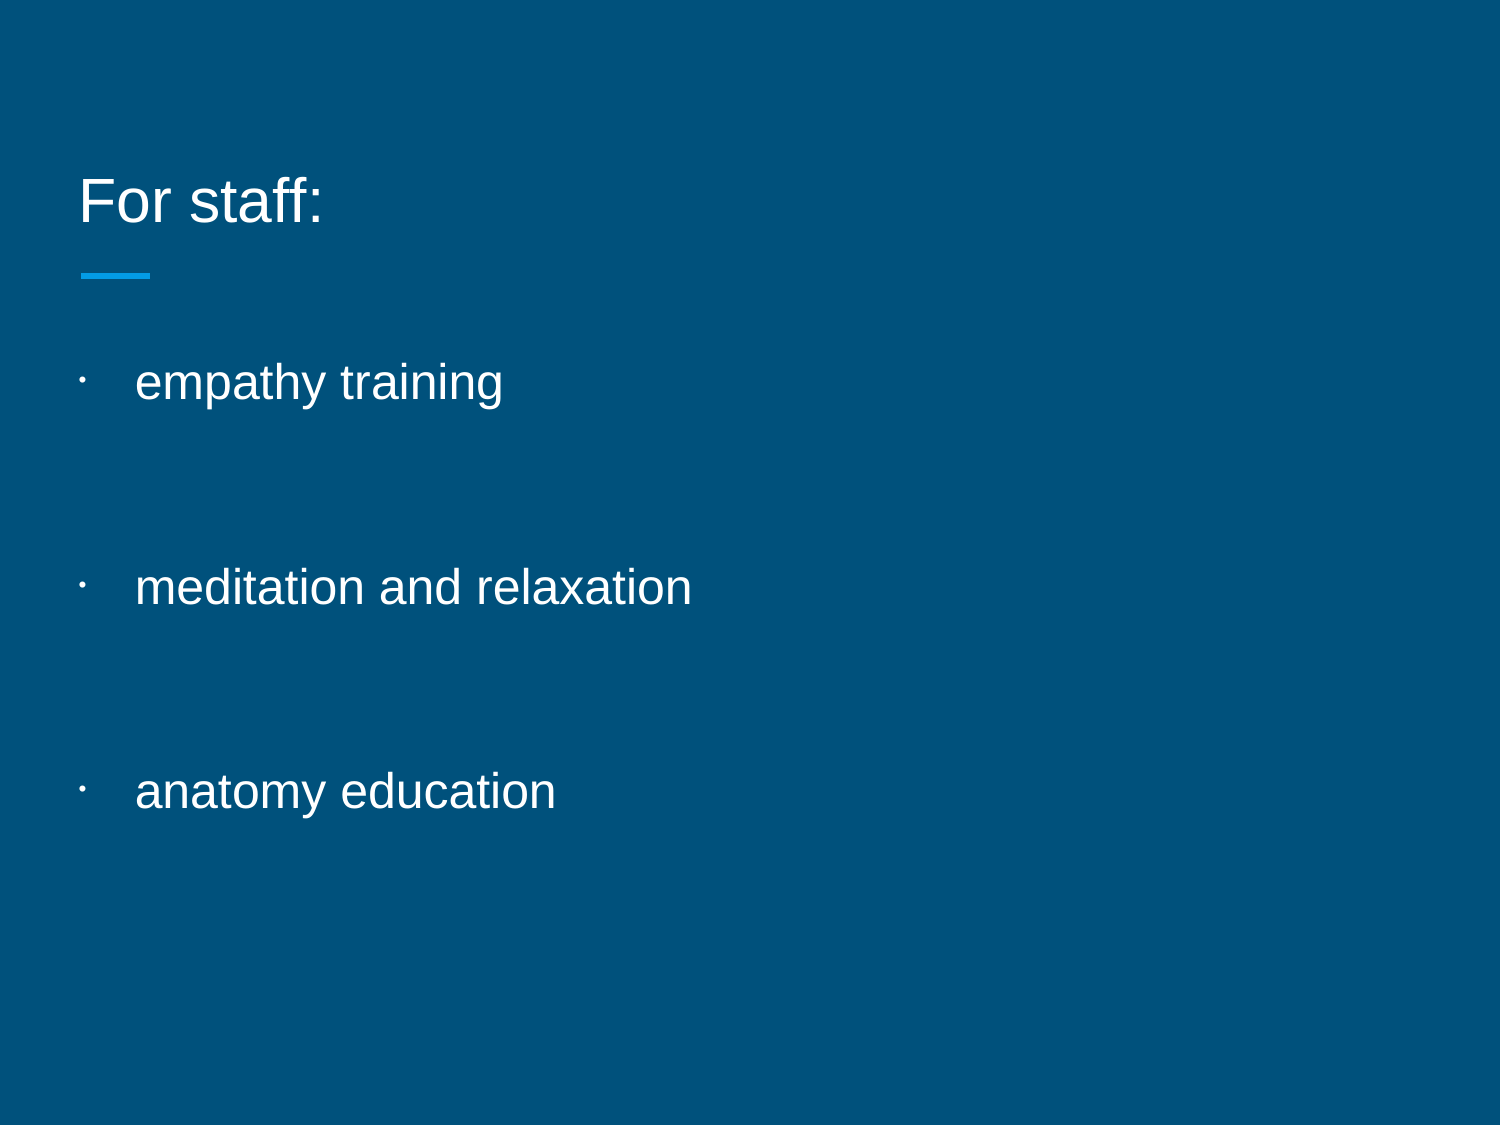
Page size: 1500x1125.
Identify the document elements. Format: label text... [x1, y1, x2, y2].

list empathy training meditation and relaxation anatomy education [63, 325, 1437, 1000]
title For staff: [63, 100, 1437, 251]
